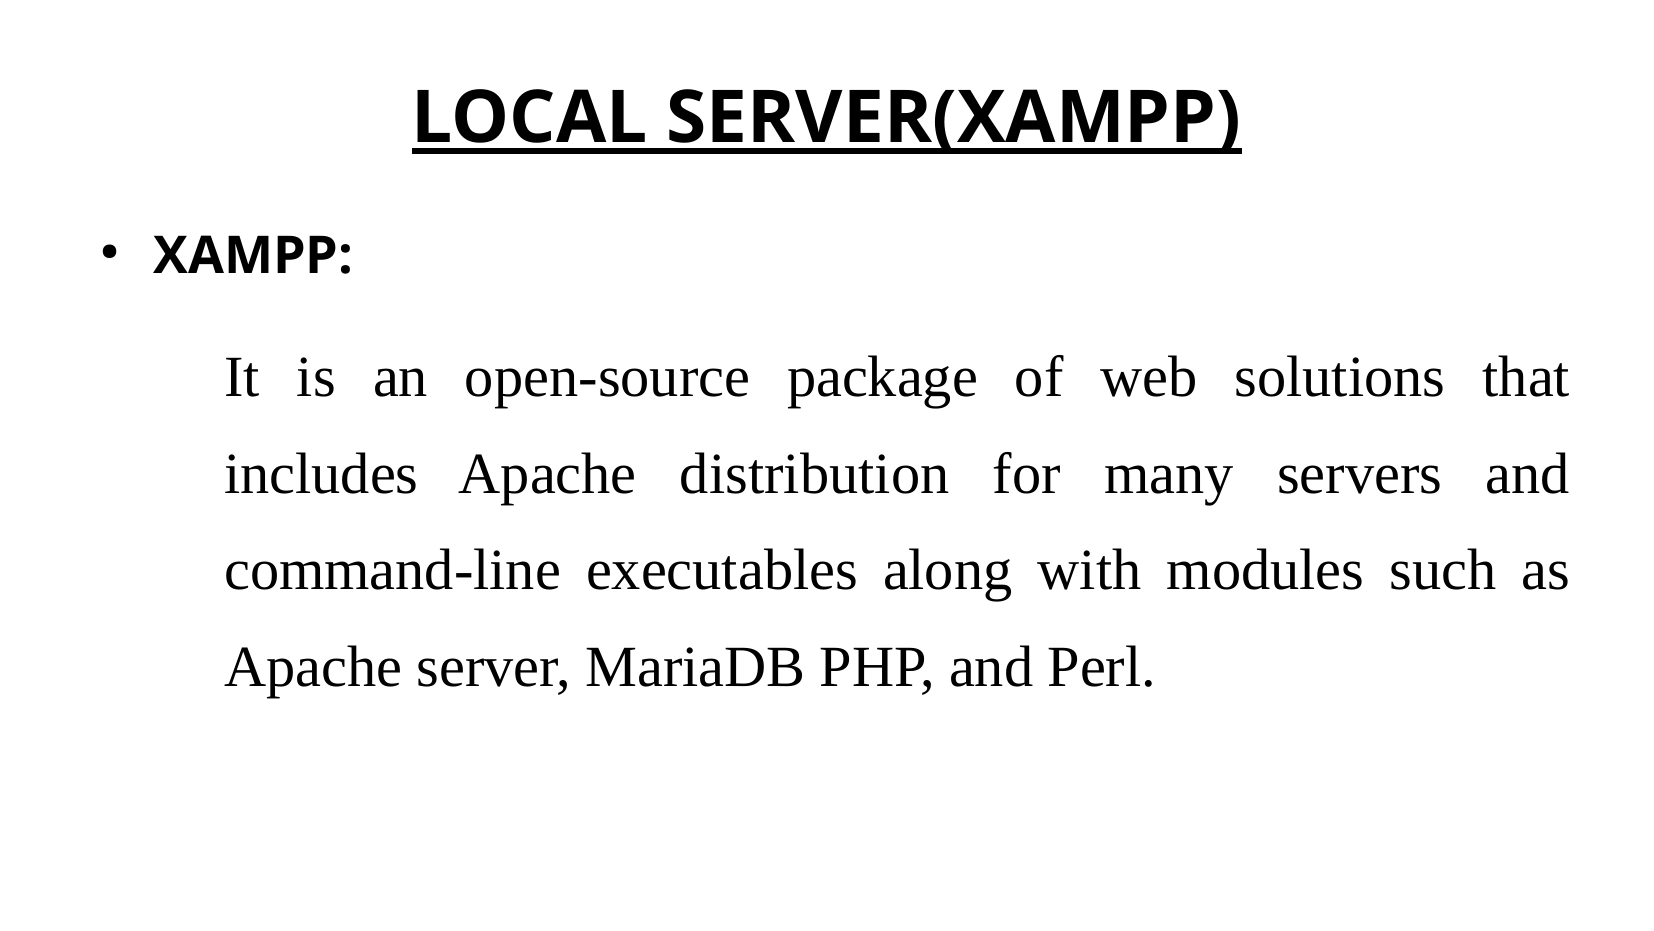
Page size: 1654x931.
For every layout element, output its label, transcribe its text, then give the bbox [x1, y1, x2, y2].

list XAMPP: It is an open-source package of web solutions that includes Apache distribution for many servers and command-line executables along with modules such as Apache server, MariaDB PHP, and Perl. [82, 217, 1571, 758]
title LOCAL SERVER(XAMPP) [82, 37, 1571, 193]
